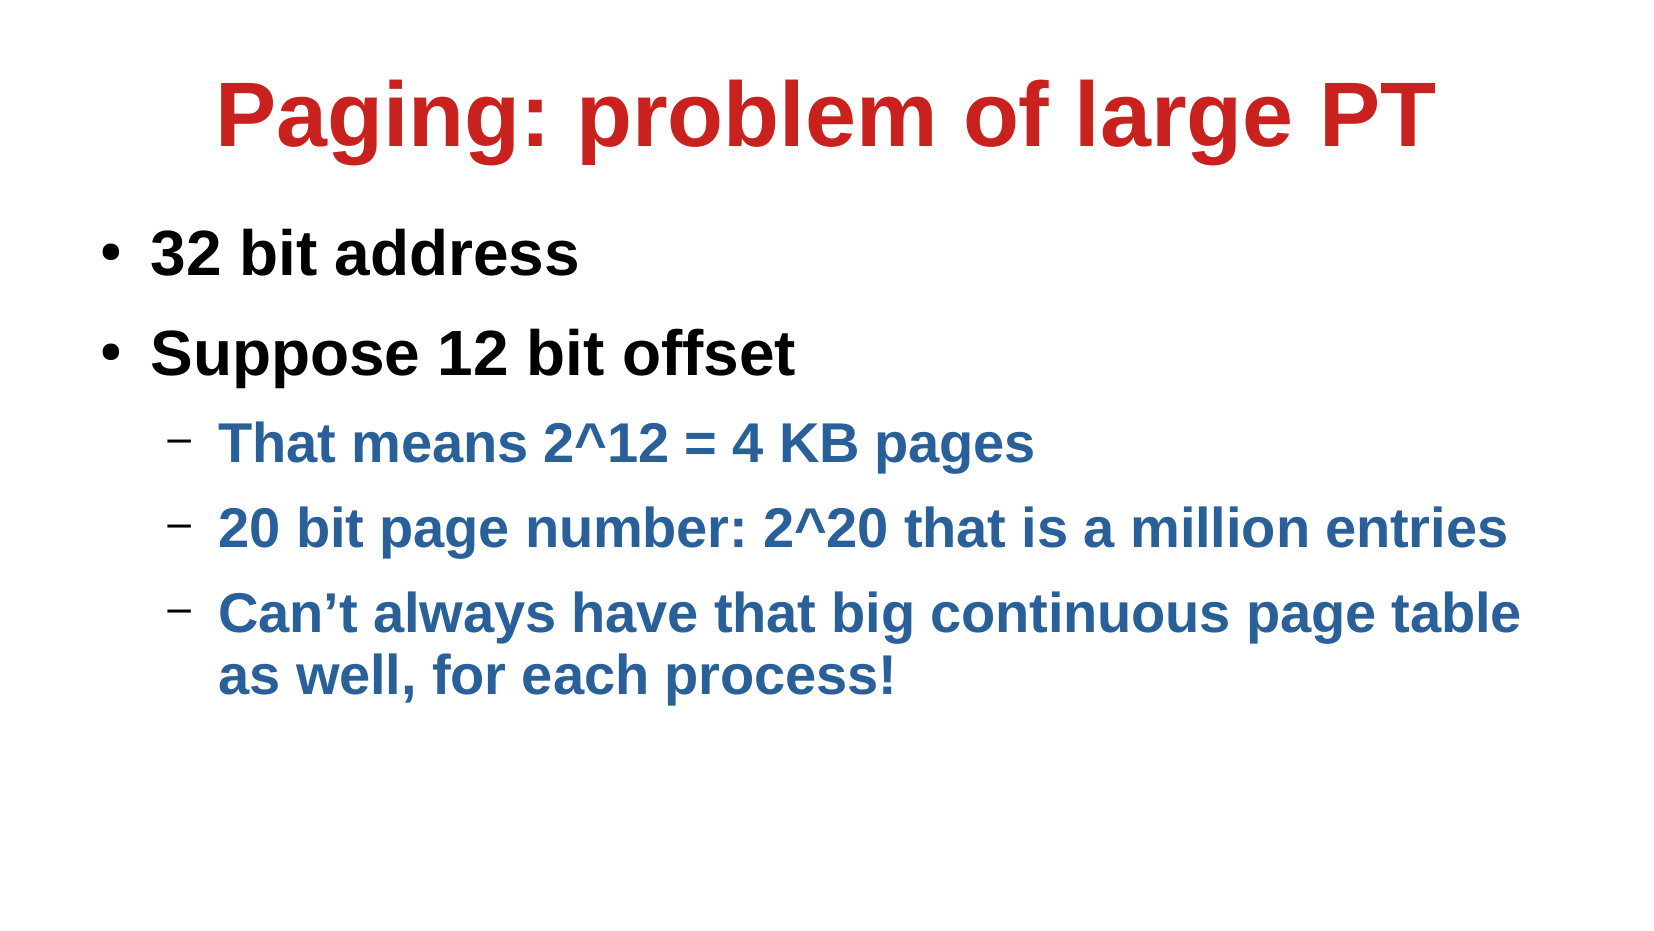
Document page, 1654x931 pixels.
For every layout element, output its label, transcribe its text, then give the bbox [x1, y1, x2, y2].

title Paging: problem of large PT [82, 37, 1571, 193]
list 32 bit address Suppose 12 bit offset That means 2^12 = 4 KB pages 20 bit page number: 2^20 that is a million entries Can’t always have that big continuous page table as well, for each process! [82, 217, 1571, 758]
